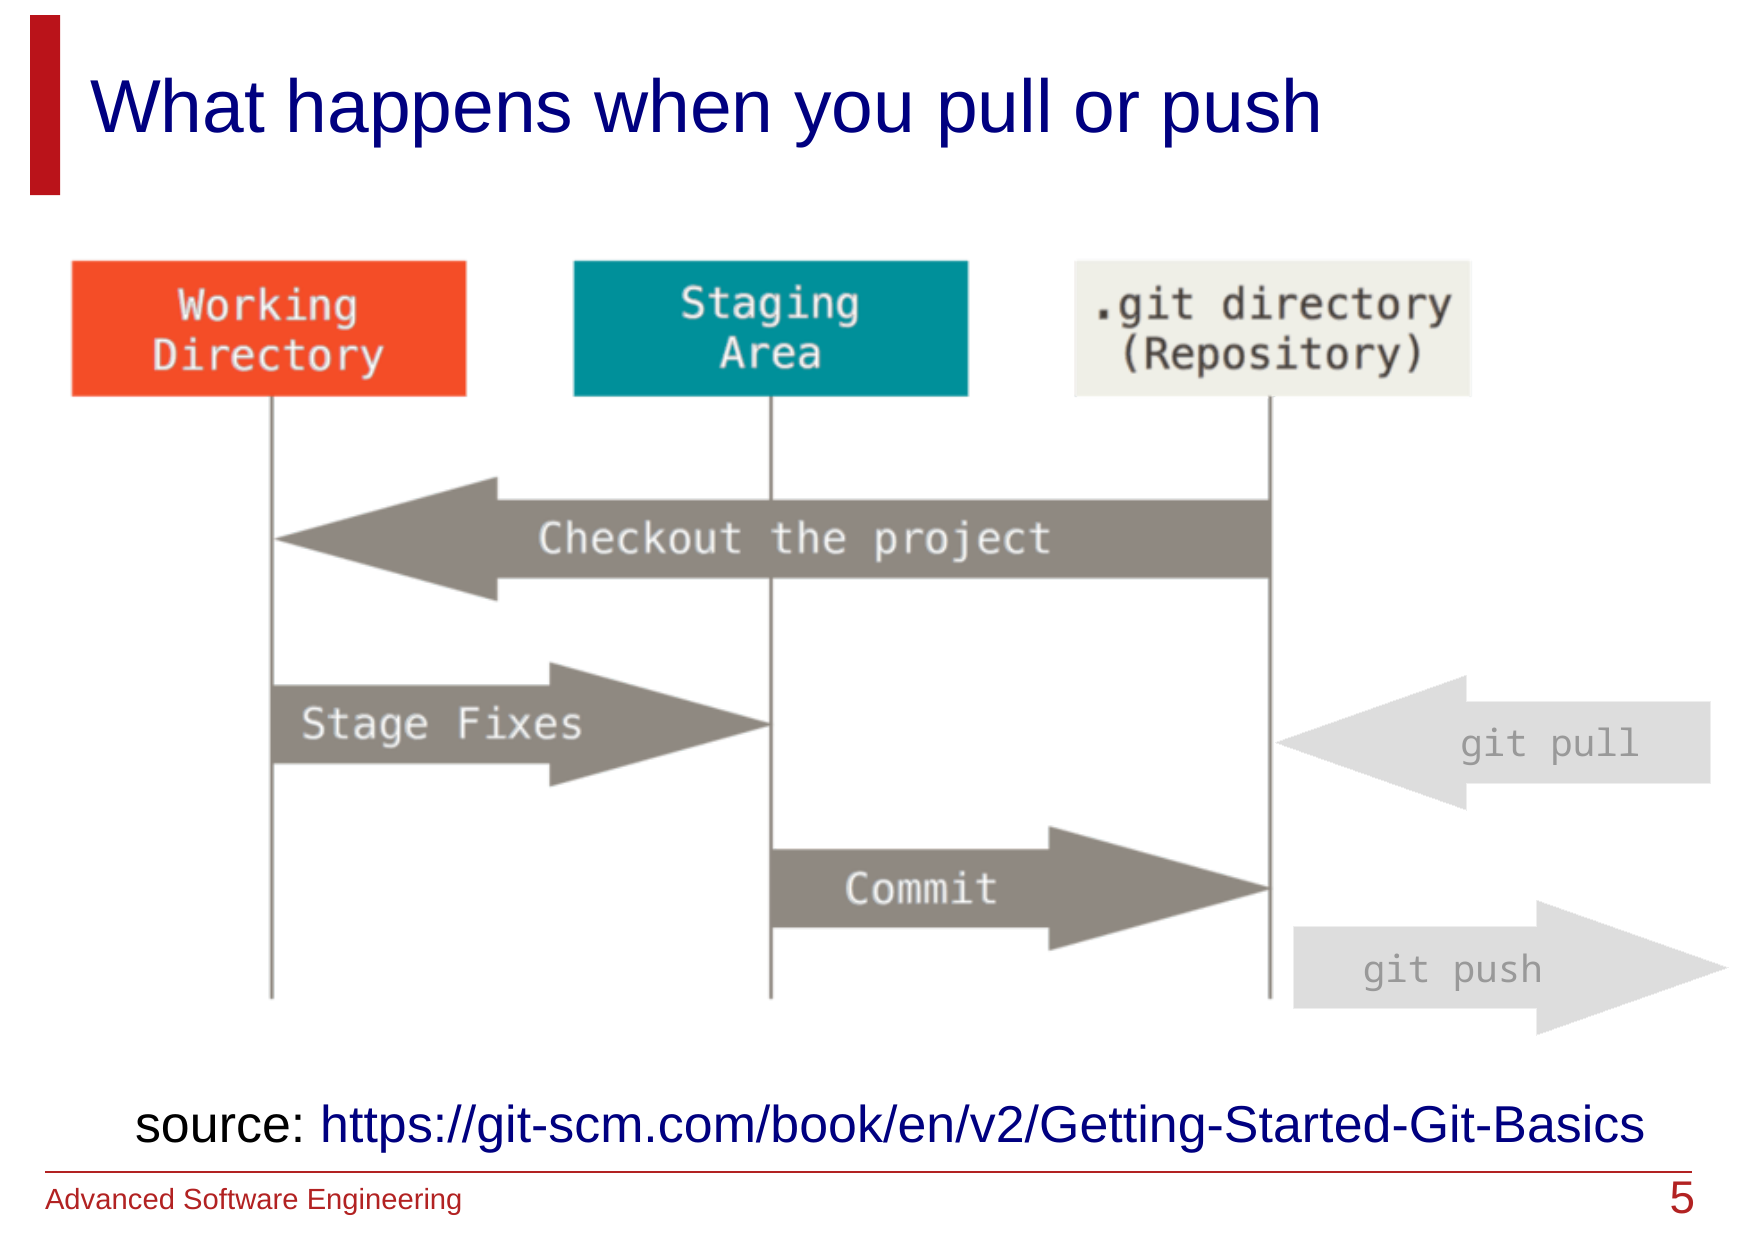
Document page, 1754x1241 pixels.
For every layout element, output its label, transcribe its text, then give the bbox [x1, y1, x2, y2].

text_box git push [1293, 900, 1729, 1036]
text_box source: https://git-scm.com/book/en/v2/Getting-Started-Git-Basics [135, 1095, 1651, 1156]
picture [60, 247, 1490, 1036]
text_box git pull [1275, 675, 1711, 811]
title What happens when you pull or push [90, 17, 1696, 196]
